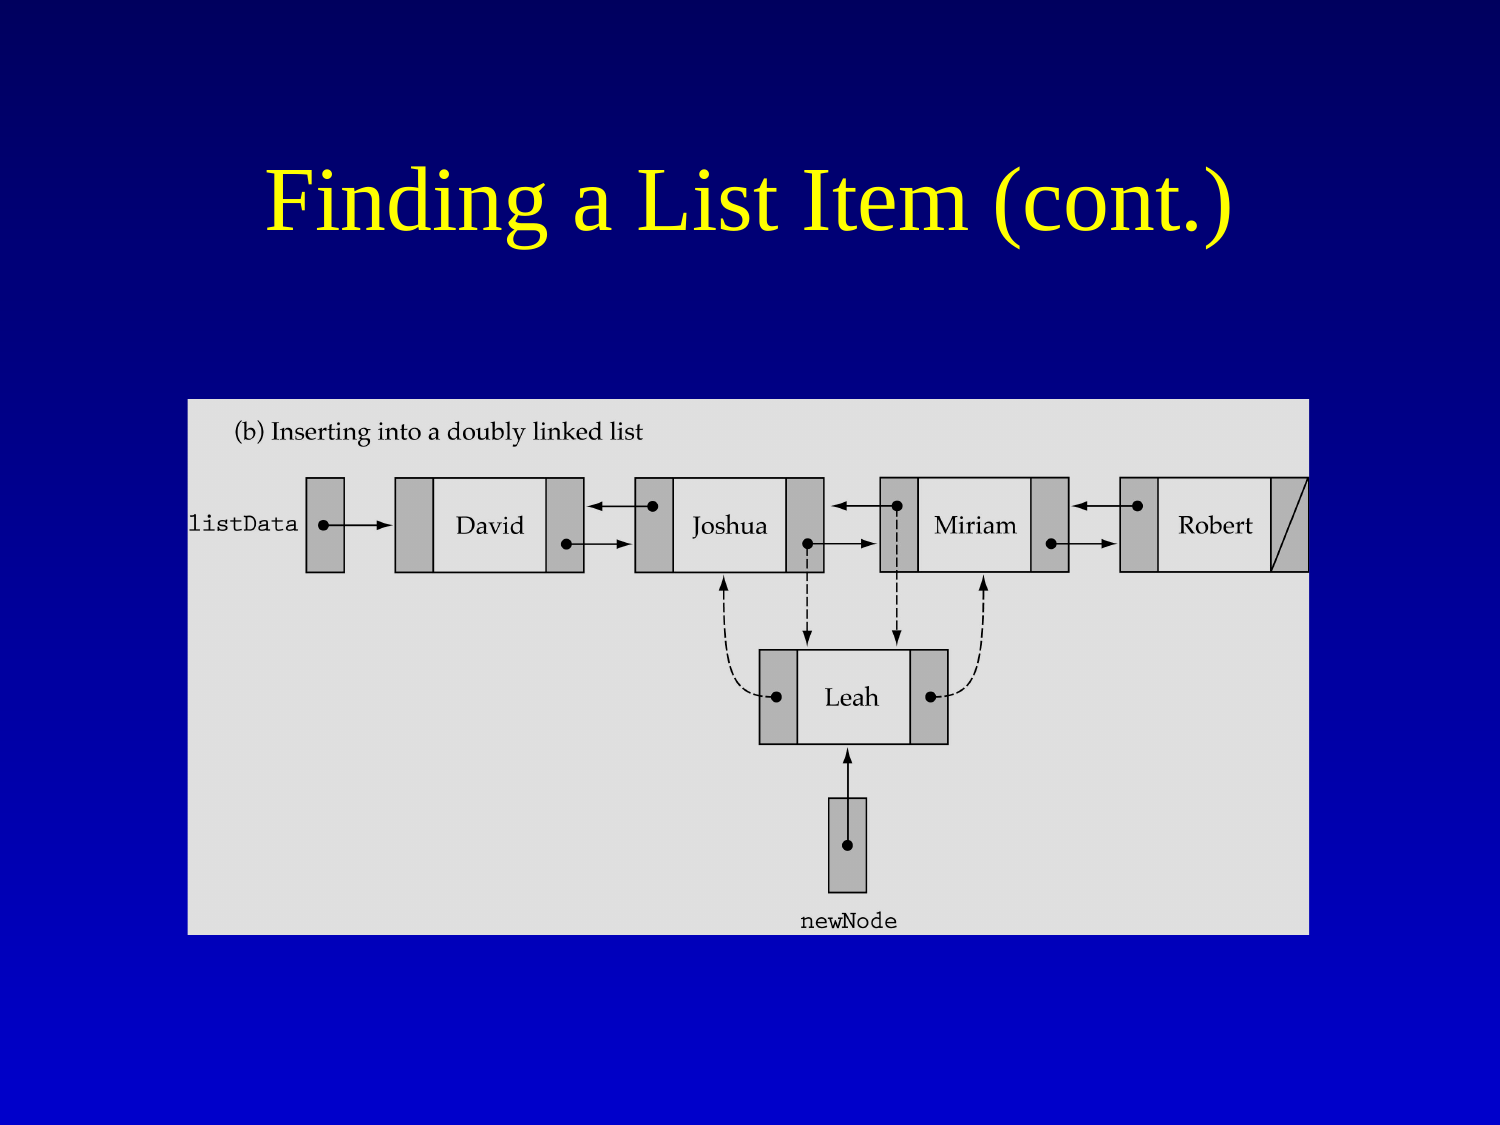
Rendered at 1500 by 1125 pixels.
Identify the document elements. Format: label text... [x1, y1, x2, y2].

title Finding a List Item (cont.) [112, 99, 1388, 288]
picture [187, 399, 1310, 935]
